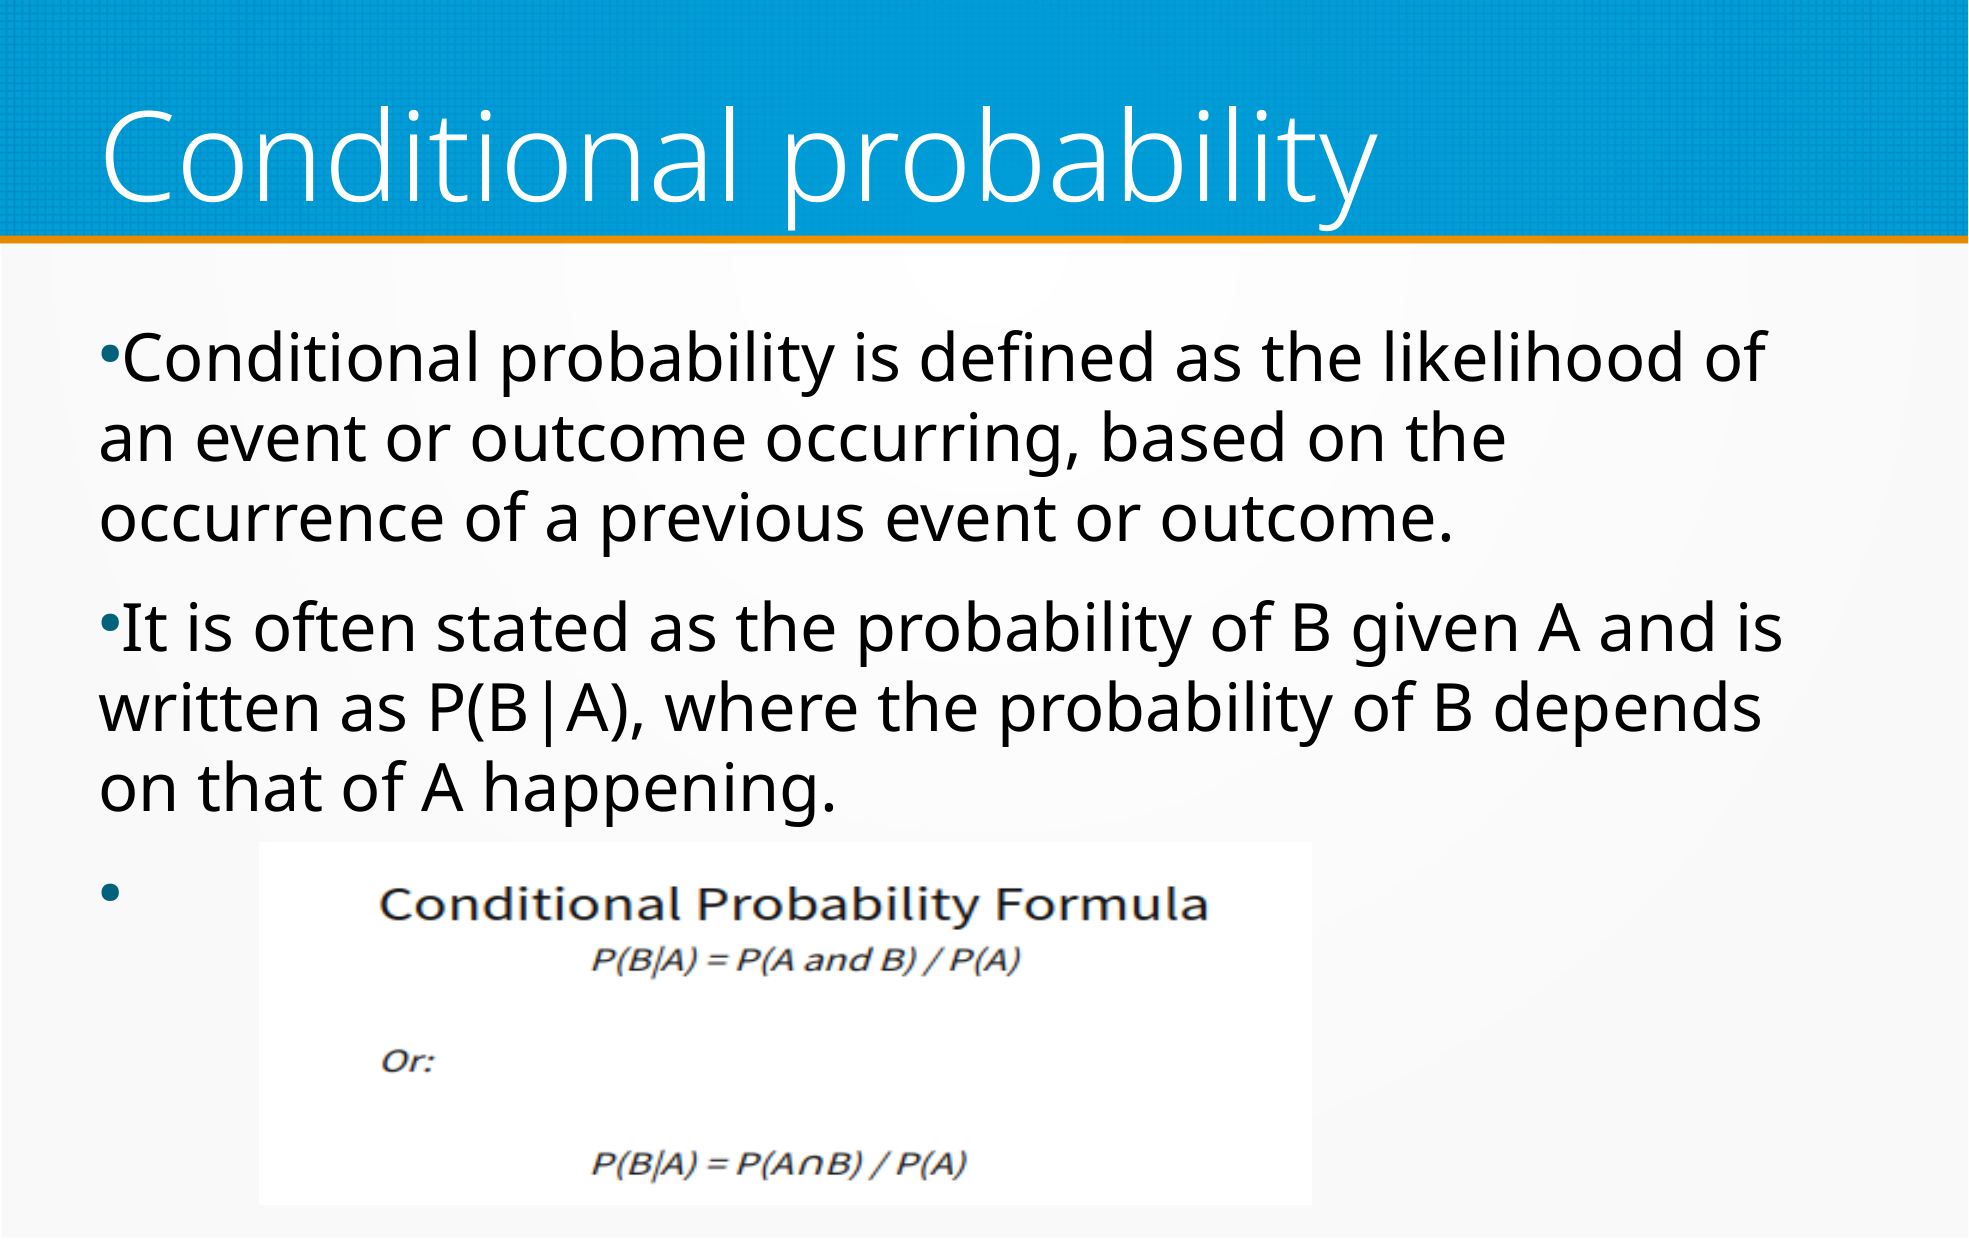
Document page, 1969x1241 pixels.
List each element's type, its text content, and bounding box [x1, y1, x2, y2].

picture [259, 842, 1312, 1205]
list Conditional probability is defined as the likelihood of an event or outcome occurring, based on the occurrence of a previous event or outcome. It is often stated as the probability of B given A and is written as P(B|A), where the probability of B depends on that of A happening. [98, 315, 1861, 1081]
title Conditional probability [98, 19, 1870, 227]
